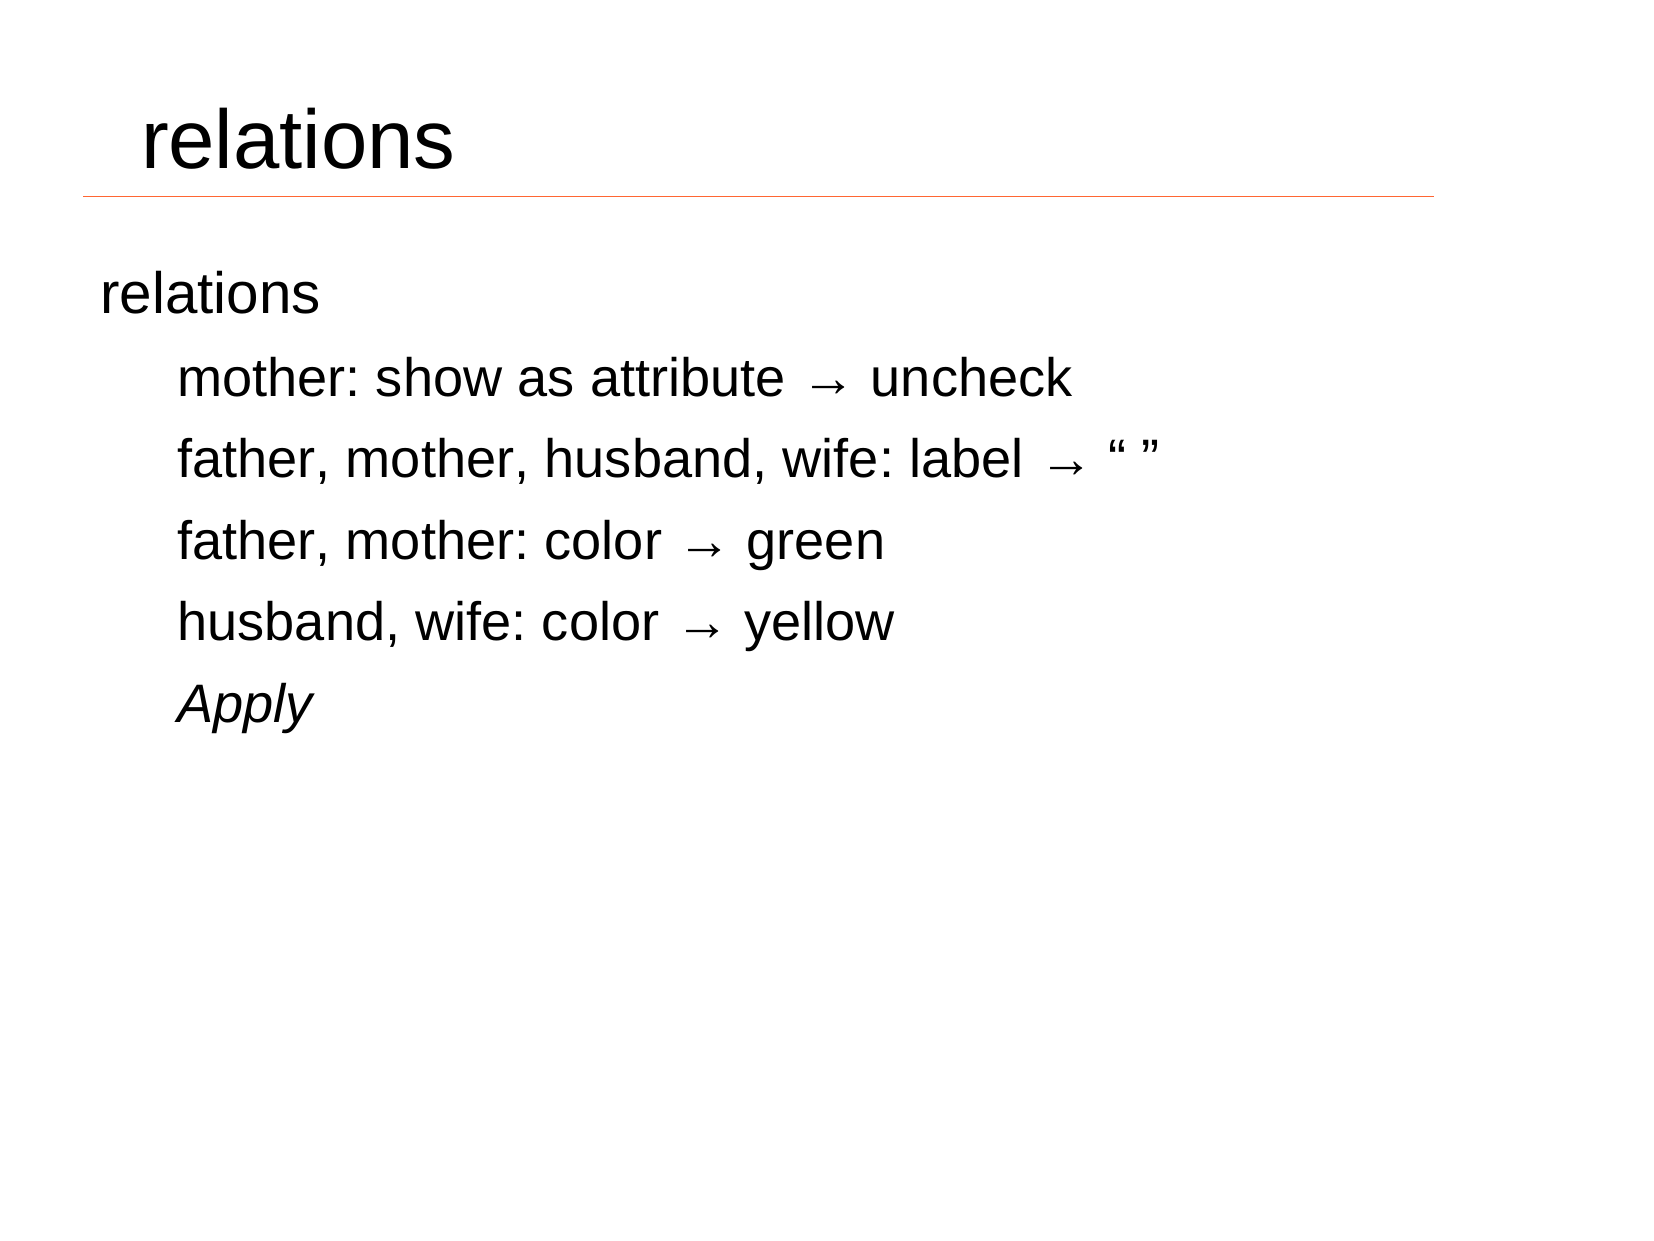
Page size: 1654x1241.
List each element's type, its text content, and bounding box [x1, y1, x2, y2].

list relations mother: show as attribute → uncheck father, mother, husband, wife: label → “ ” father, mother: color → green husband, wife: color → yellow Apply [82, 261, 1571, 1120]
title relations [141, 86, 1604, 193]
